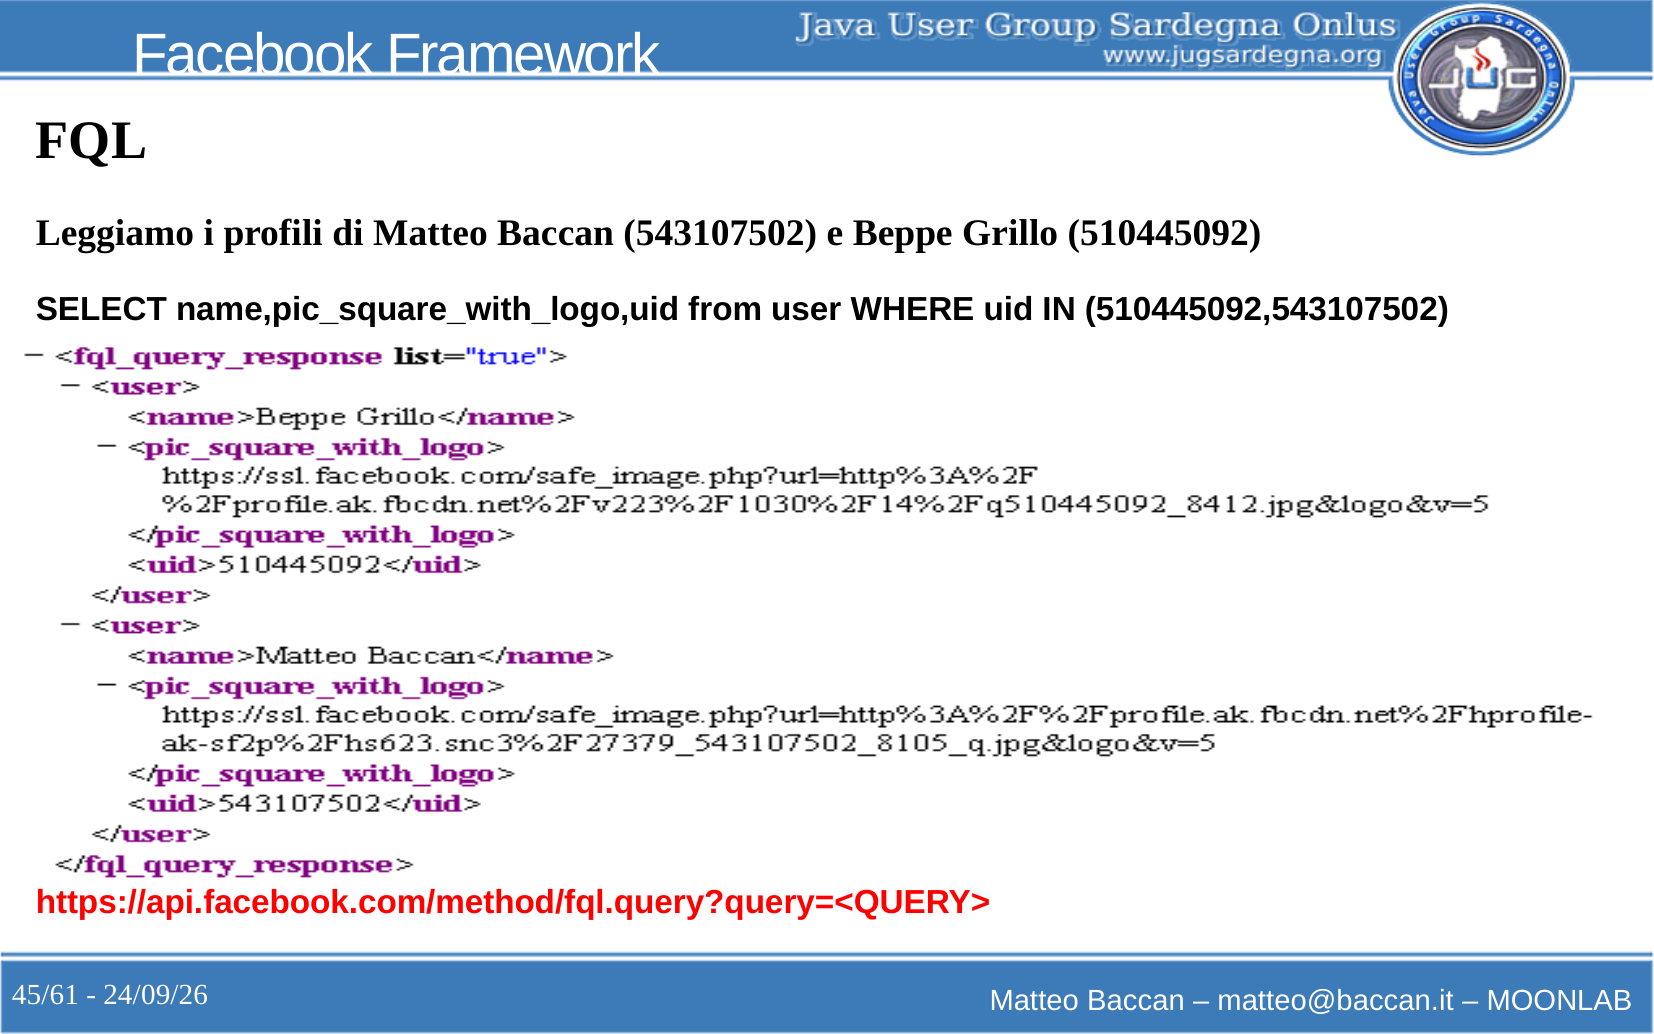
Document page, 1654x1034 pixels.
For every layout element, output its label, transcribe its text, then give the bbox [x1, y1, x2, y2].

title Facebook Framework [132, 5, 1609, 103]
picture [0, 0, 1654, 1034]
text_box FQL Leggiamo i profili di Matteo Baccan (543107502) e Beppe Grillo (510445092) SELECT name,pic_square_with_logo,uid from user WHERE uid IN (510445092,543107502) https://api.facebook.com/method/fql.query?query=<QUERY> [21, 103, 1654, 953]
